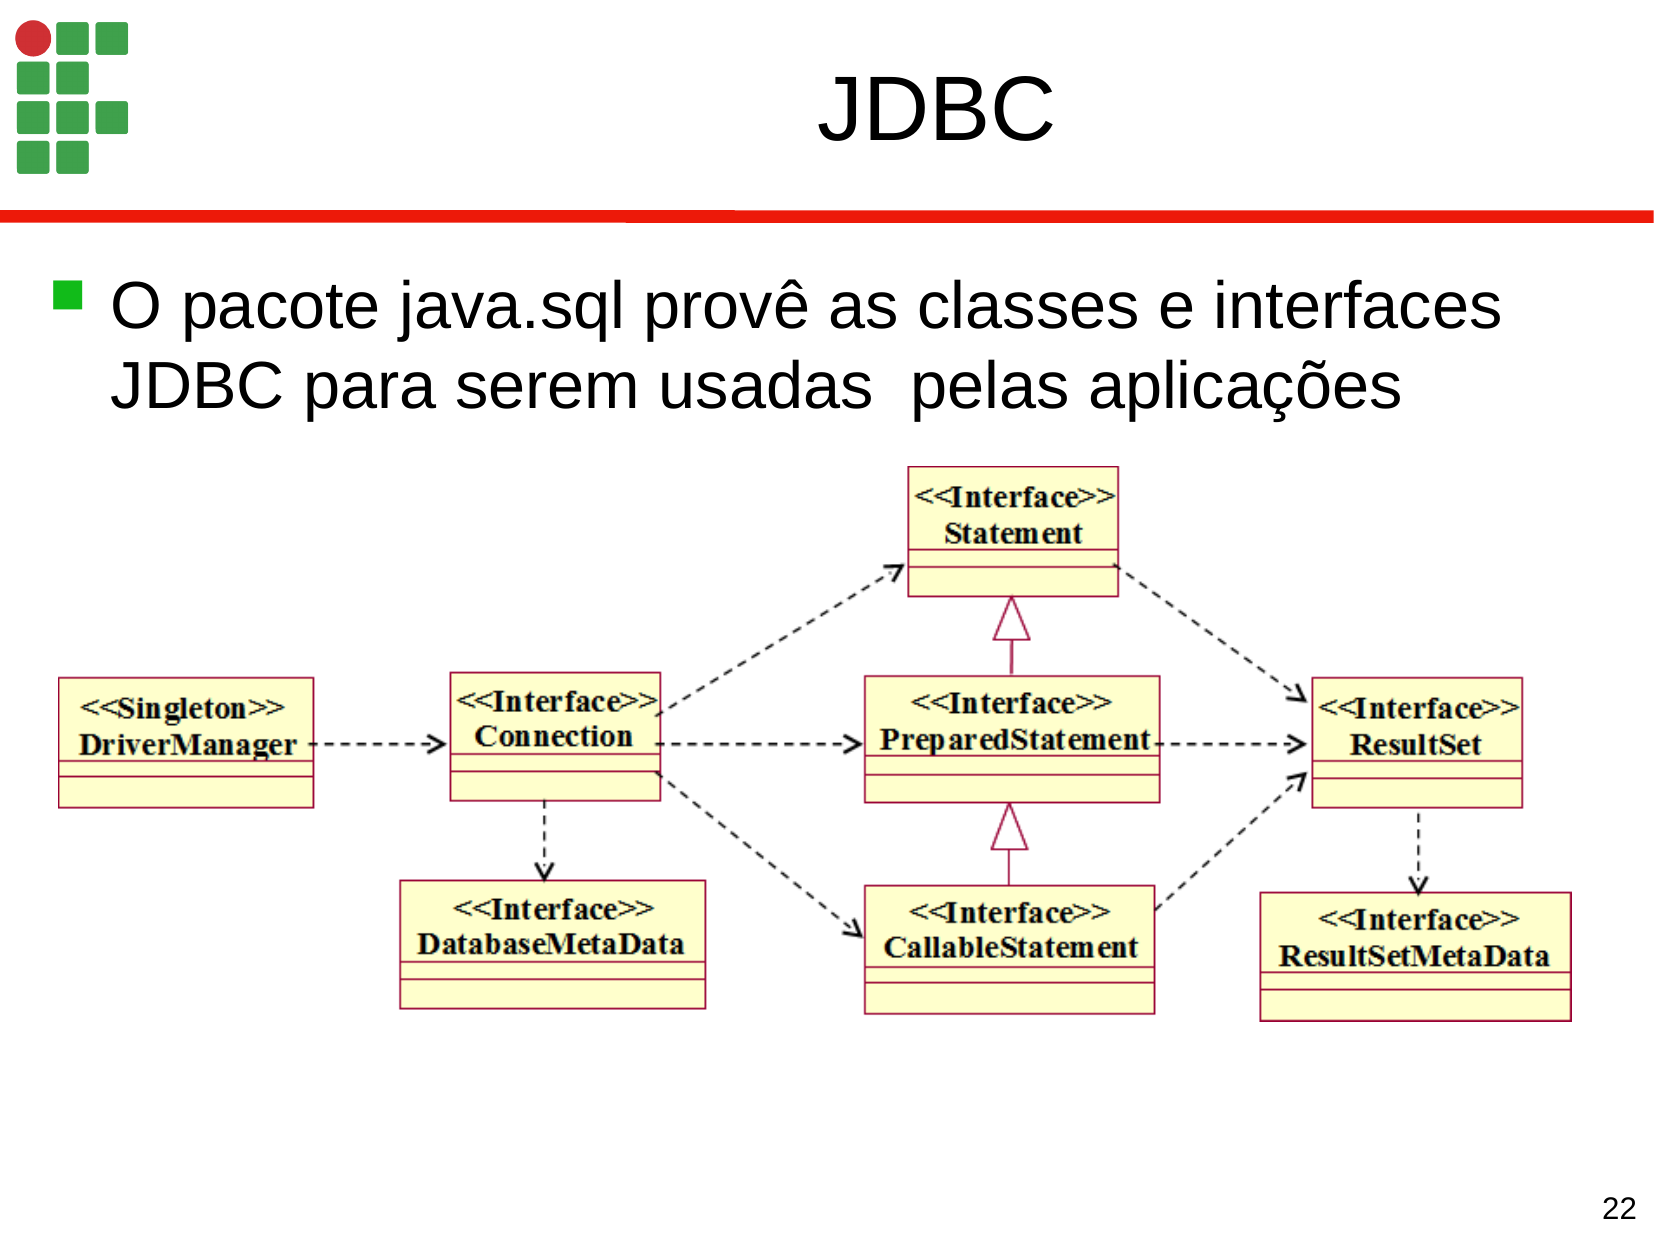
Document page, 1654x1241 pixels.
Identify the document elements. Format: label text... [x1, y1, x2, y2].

picture [14, 16, 130, 178]
text_box O pacote java.sql provê as classes e interfaces JDBC para serem usadas pelas aplicações [32, 253, 1622, 1205]
picture [58, 466, 1572, 1022]
text_box <number> [1185, 1179, 1654, 1220]
text_box JDBC [253, 0, 1622, 207]
